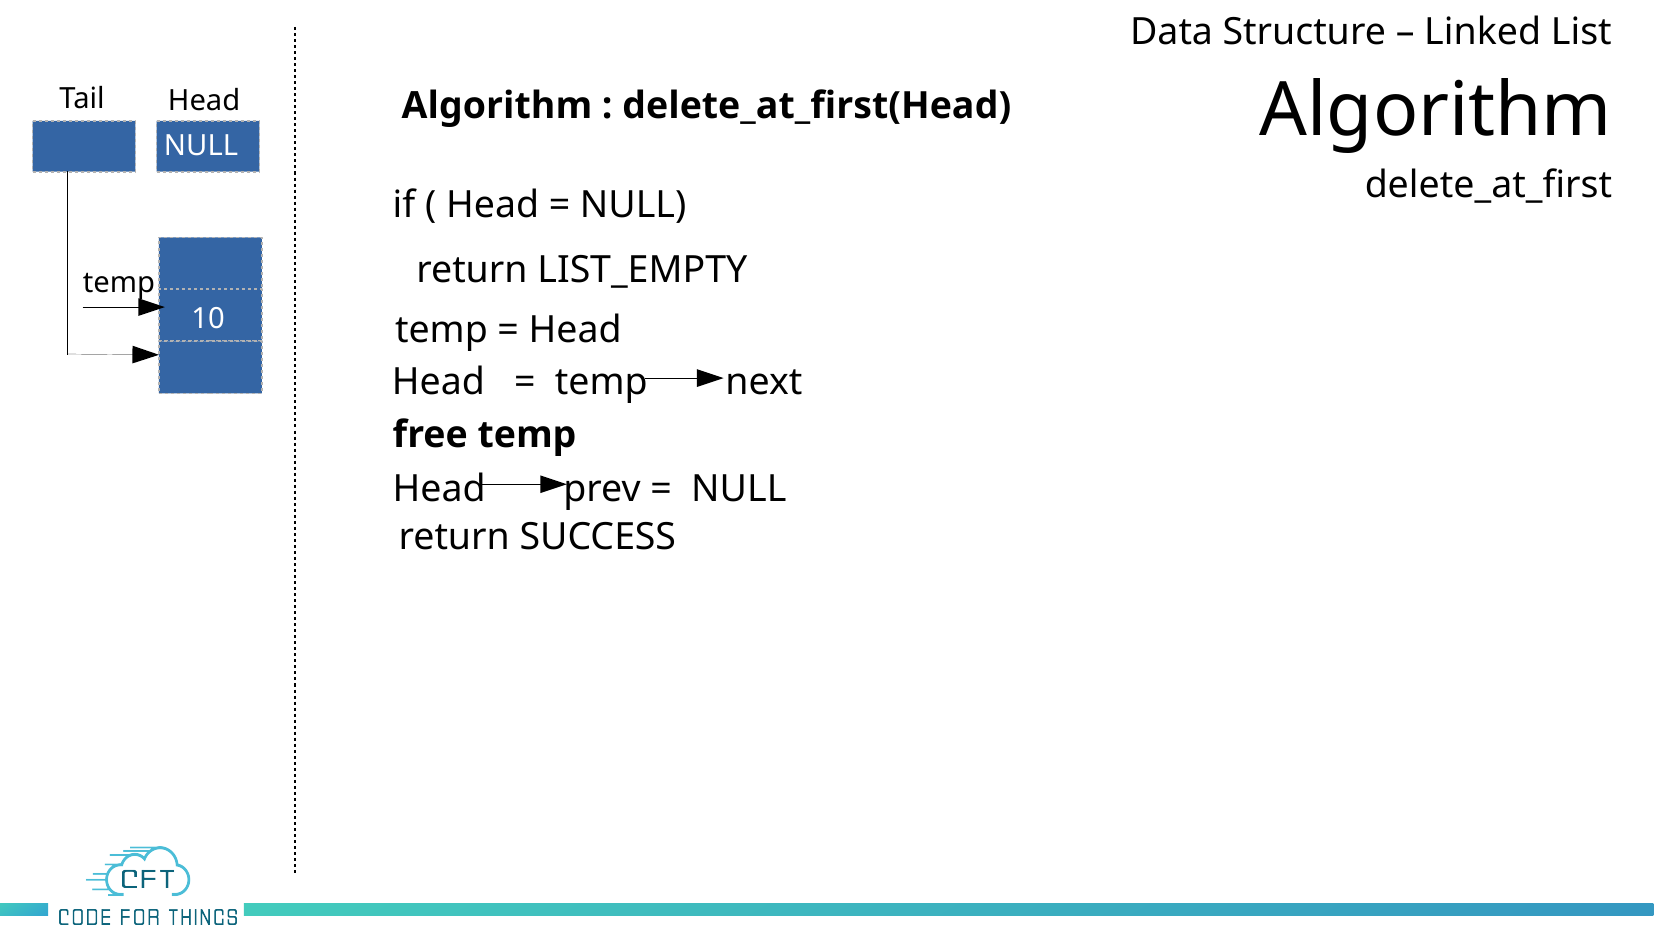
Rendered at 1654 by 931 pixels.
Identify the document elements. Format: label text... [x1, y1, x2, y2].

text_box [32, 120, 136, 172]
text_box Head prev = NULL [377, 453, 993, 513]
text_box [158, 237, 262, 394]
text_box Head [153, 71, 264, 126]
text_box Tail [44, 69, 142, 125]
text_box if ( Head = NULL) [377, 170, 863, 229]
text_box Head = temp next [377, 346, 945, 406]
text_box return SUCCESS [383, 513, 786, 568]
picture [59, 846, 237, 925]
title Data Structure – Linked List Algorithm delete_at_first [1093, 0, 1613, 216]
text_box temp [68, 253, 179, 309]
text_box temp = Head [370, 295, 875, 362]
text_box NULL [149, 116, 260, 172]
text_box Algorithm : delete_at_first(Head) [386, 70, 1182, 173]
text_box free temp [377, 406, 721, 453]
text_box return LIST_EMPTY [401, 235, 804, 295]
text_box 10 [176, 289, 244, 344]
